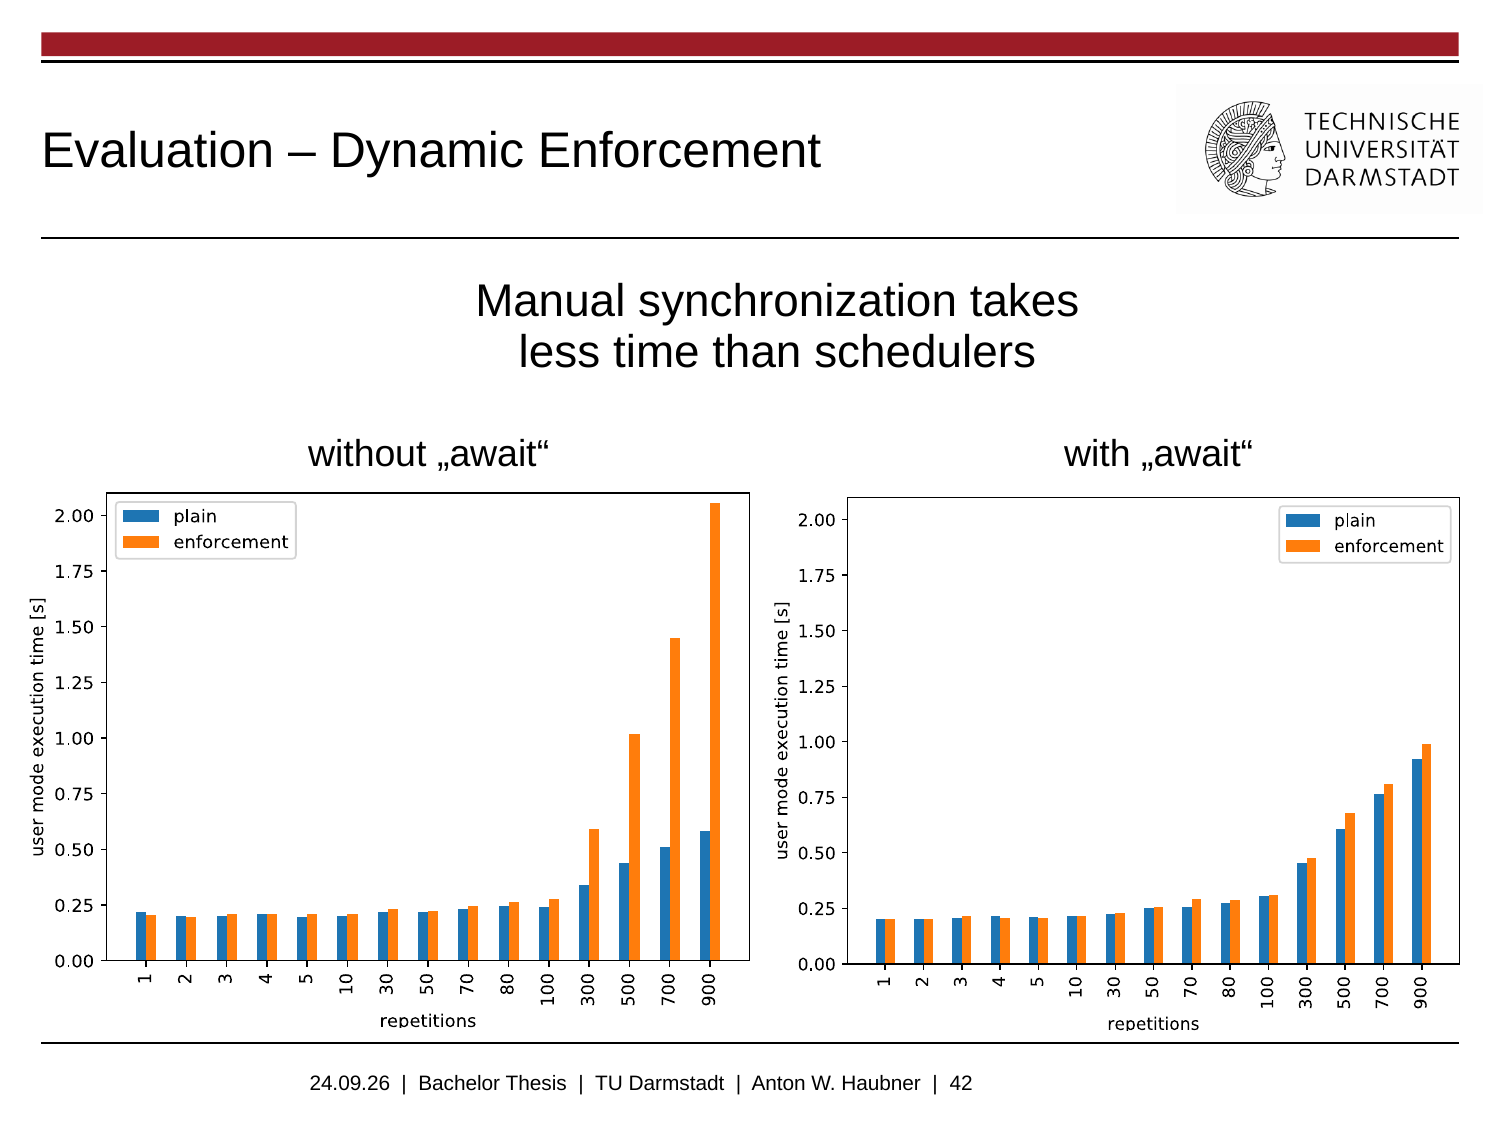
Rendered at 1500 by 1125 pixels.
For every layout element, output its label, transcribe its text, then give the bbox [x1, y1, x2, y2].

picture [773, 496, 1461, 1032]
title Evaluation – Dynamic Enforcement [41, 74, 1131, 225]
text_box with „await“ [1049, 425, 1269, 483]
text_box without „await“ [293, 425, 565, 483]
text_box Manual synchronization takes less time than schedulers [460, 236, 1128, 416]
picture [29, 492, 751, 1028]
